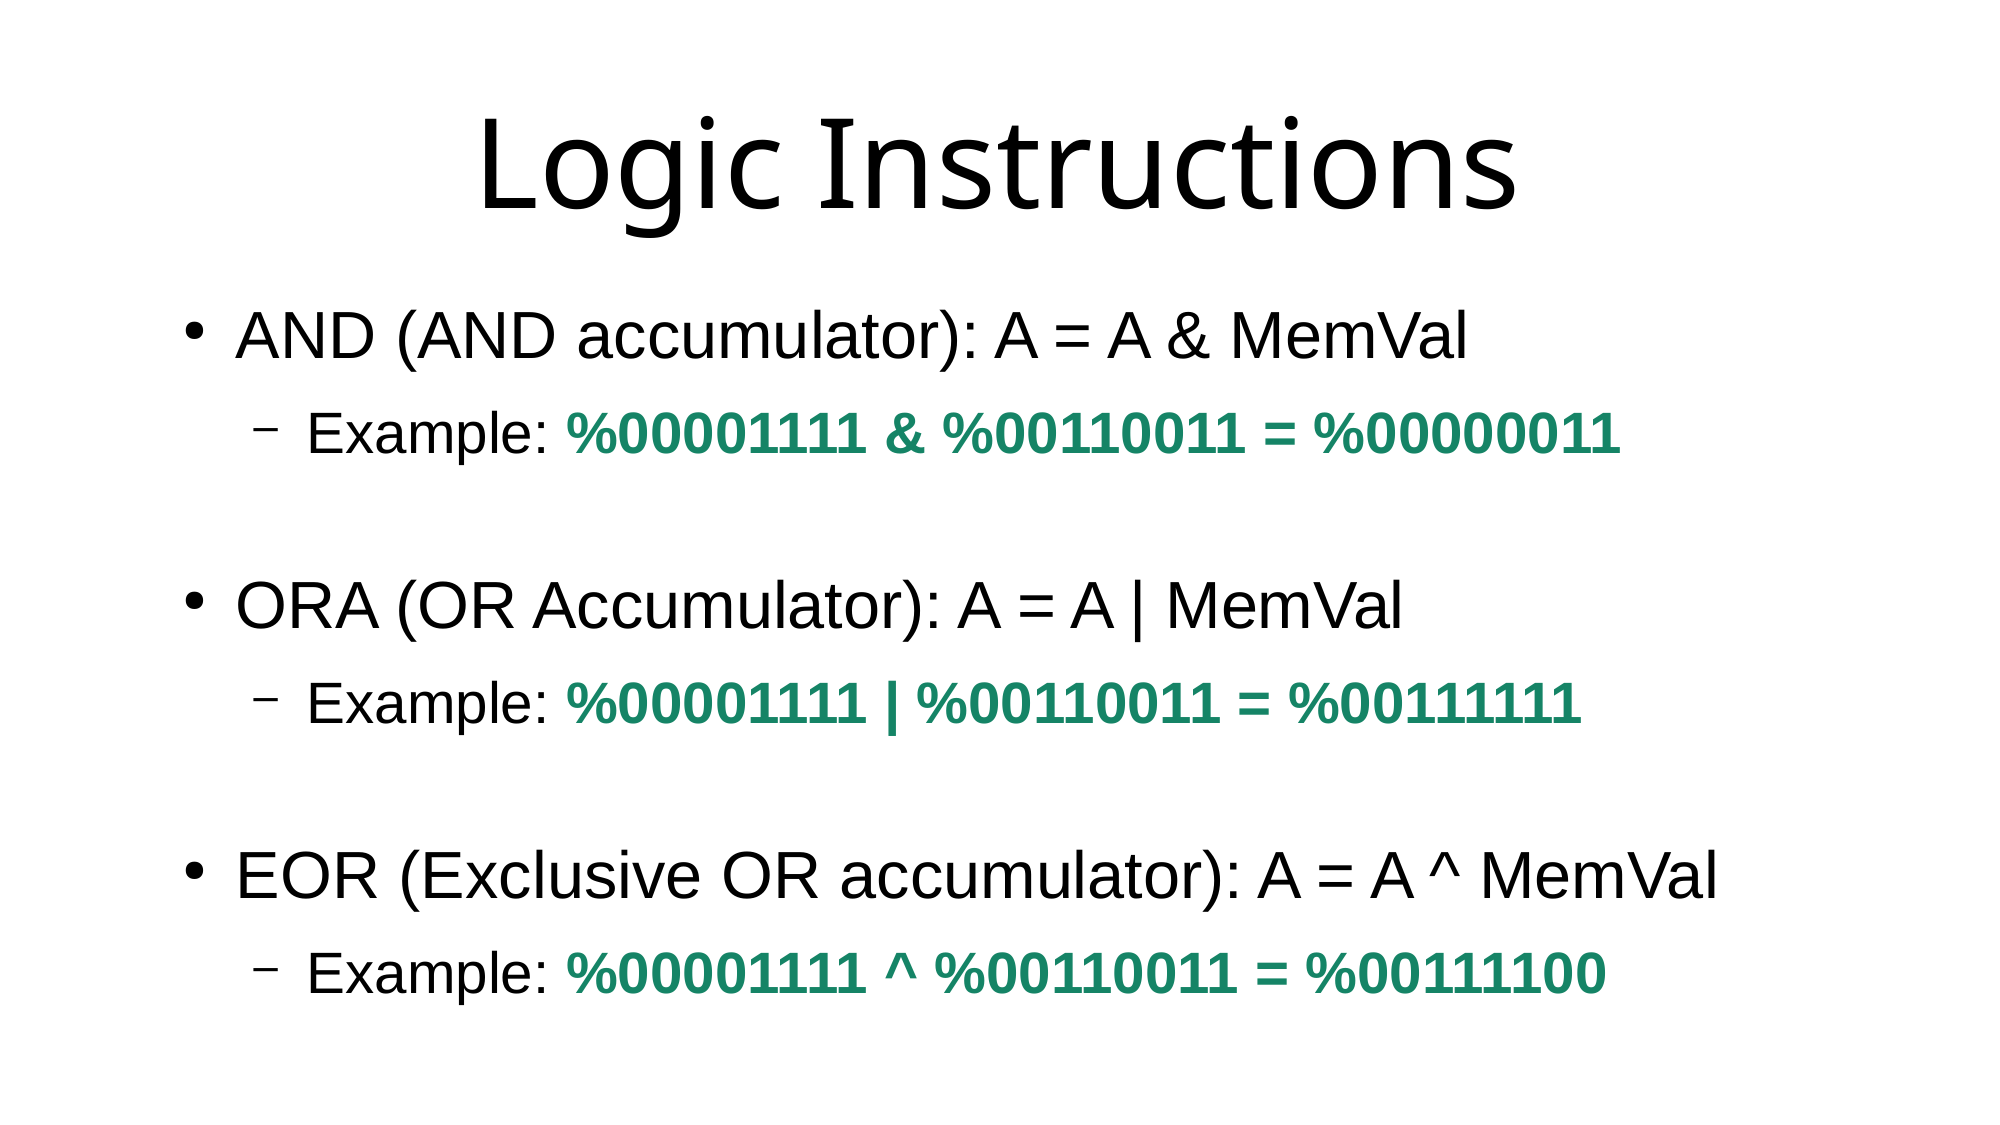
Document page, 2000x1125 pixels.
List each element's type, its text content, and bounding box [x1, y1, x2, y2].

title Logic Instructions [30, 59, 1966, 278]
list AND (AND accumulator): A = A & MemVal Example: %00001111 & %00110011 = %00000011 ORA (OR Accumulator): A = A | MemVal Example: %00001111 | %00110011 = %00111111 EOR (Exclusive OR accumulator): A = A ^ MemVal Example: %00001111 ^ %00110011 = %00111100 [150, 284, 1875, 1111]
